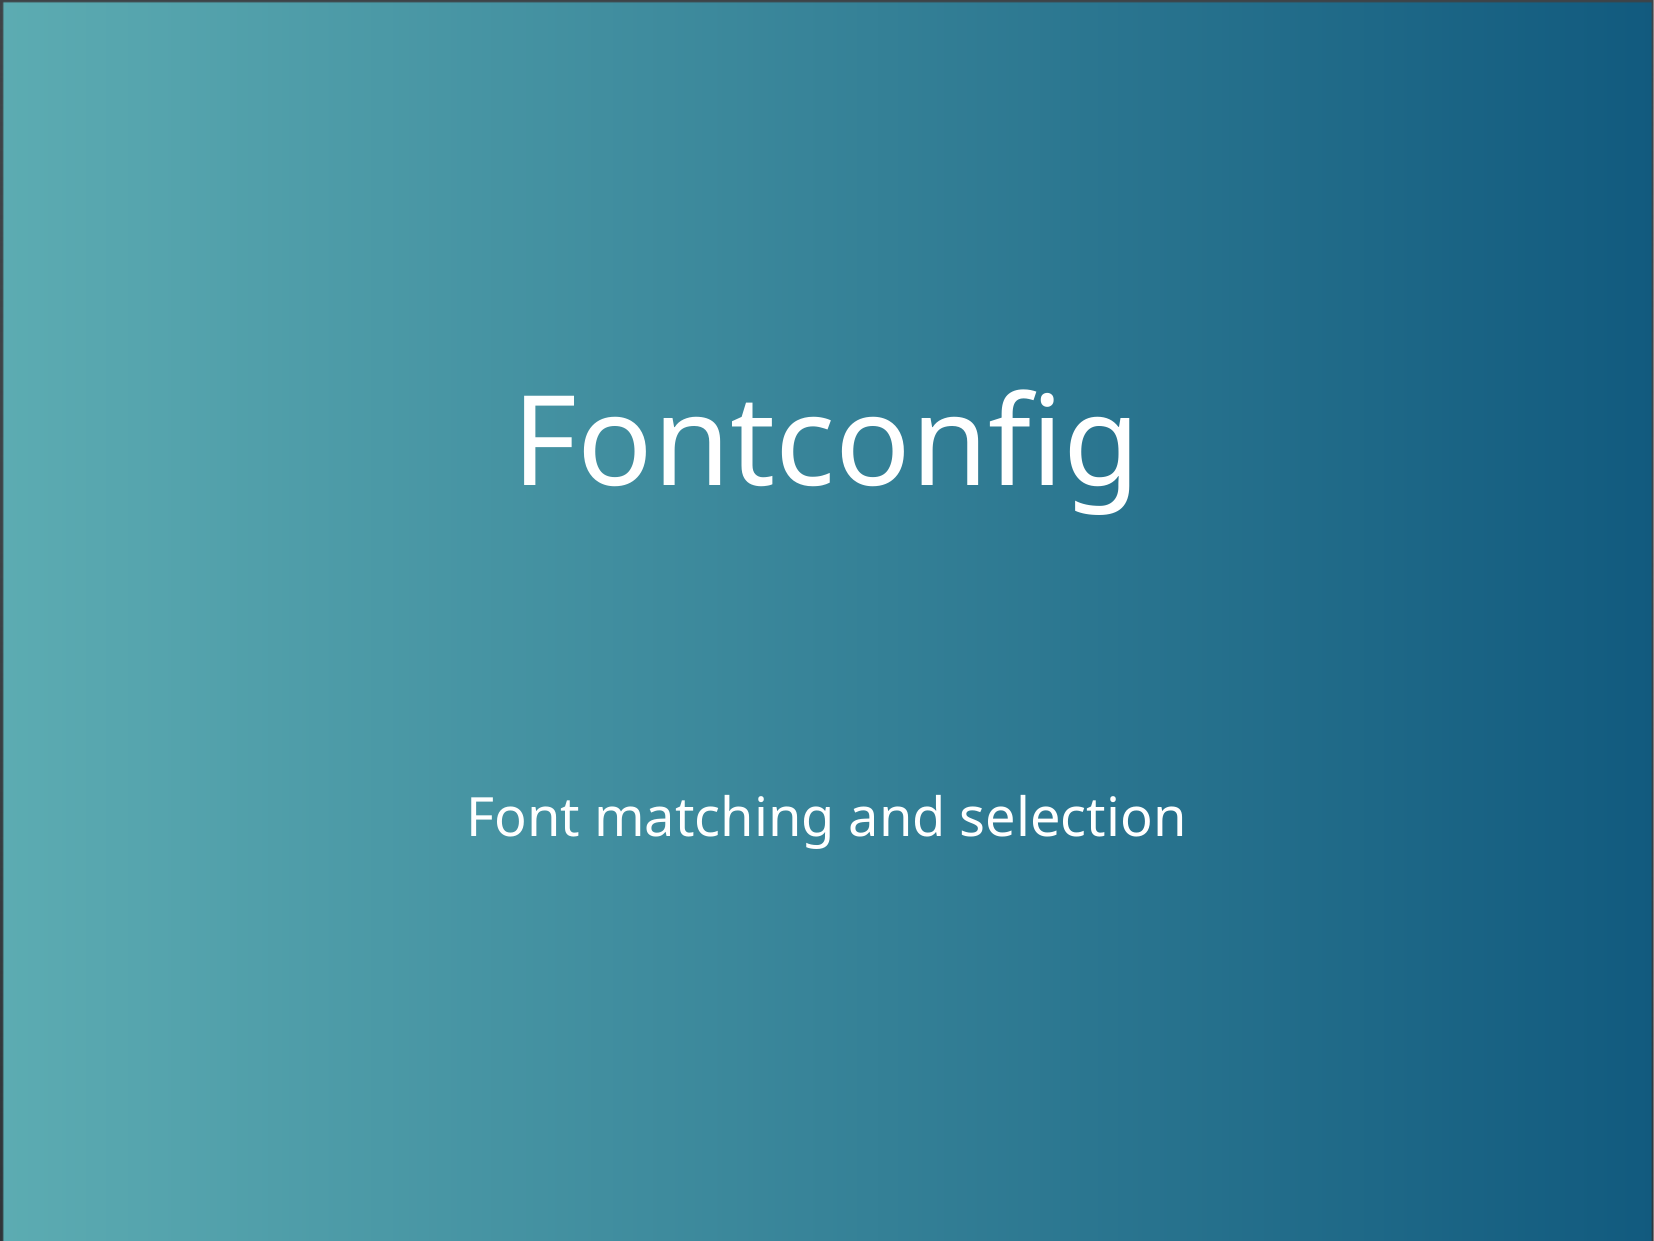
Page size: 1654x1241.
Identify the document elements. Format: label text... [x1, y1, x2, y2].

picture [0, 0, 1654, 1241]
text_box Font matching and selection [82, 614, 1571, 1016]
subtitle Fontconfig [82, 236, 1571, 614]
